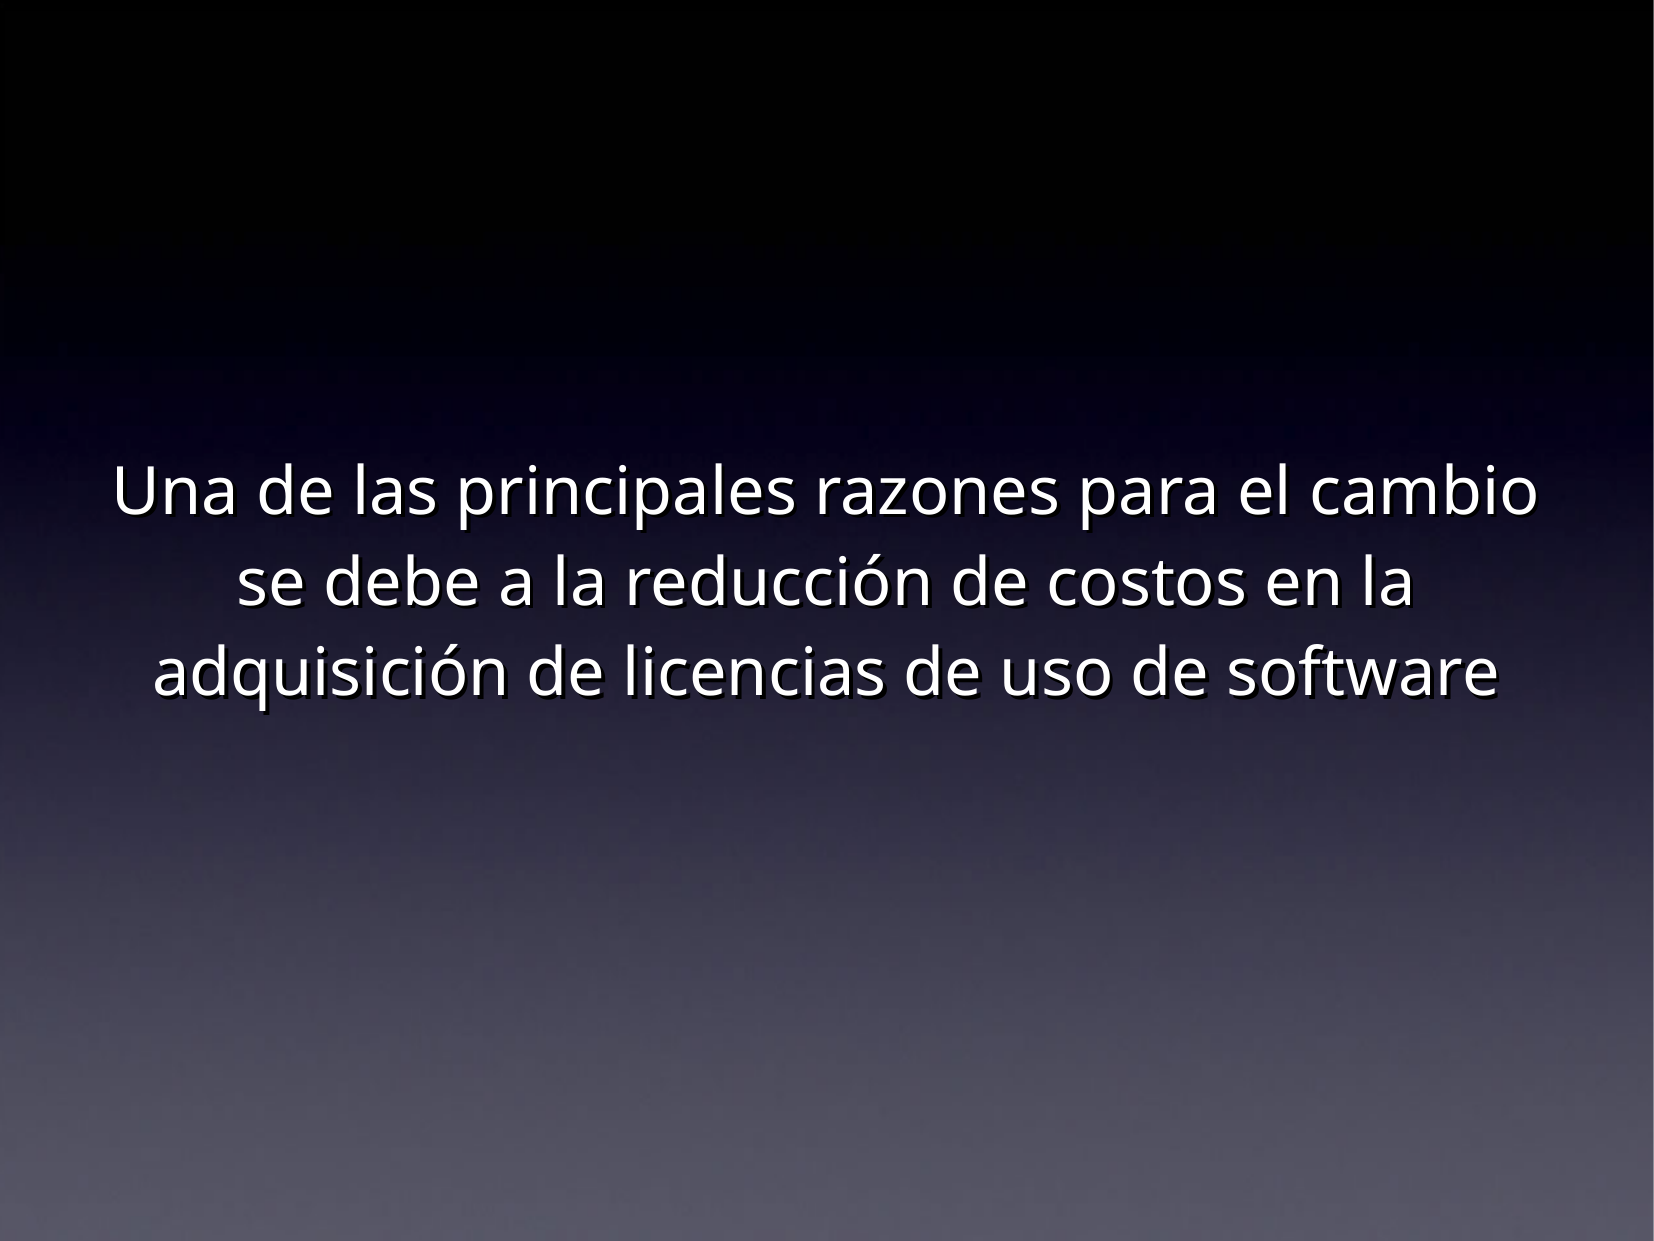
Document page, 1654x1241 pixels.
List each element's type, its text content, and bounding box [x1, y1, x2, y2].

picture [0, 0, 1654, 1241]
subtitle Una de las principales razones para el cambio se debe a la reducción de costos en la adquisición de licencias de uso de software [82, 49, 1571, 1109]
